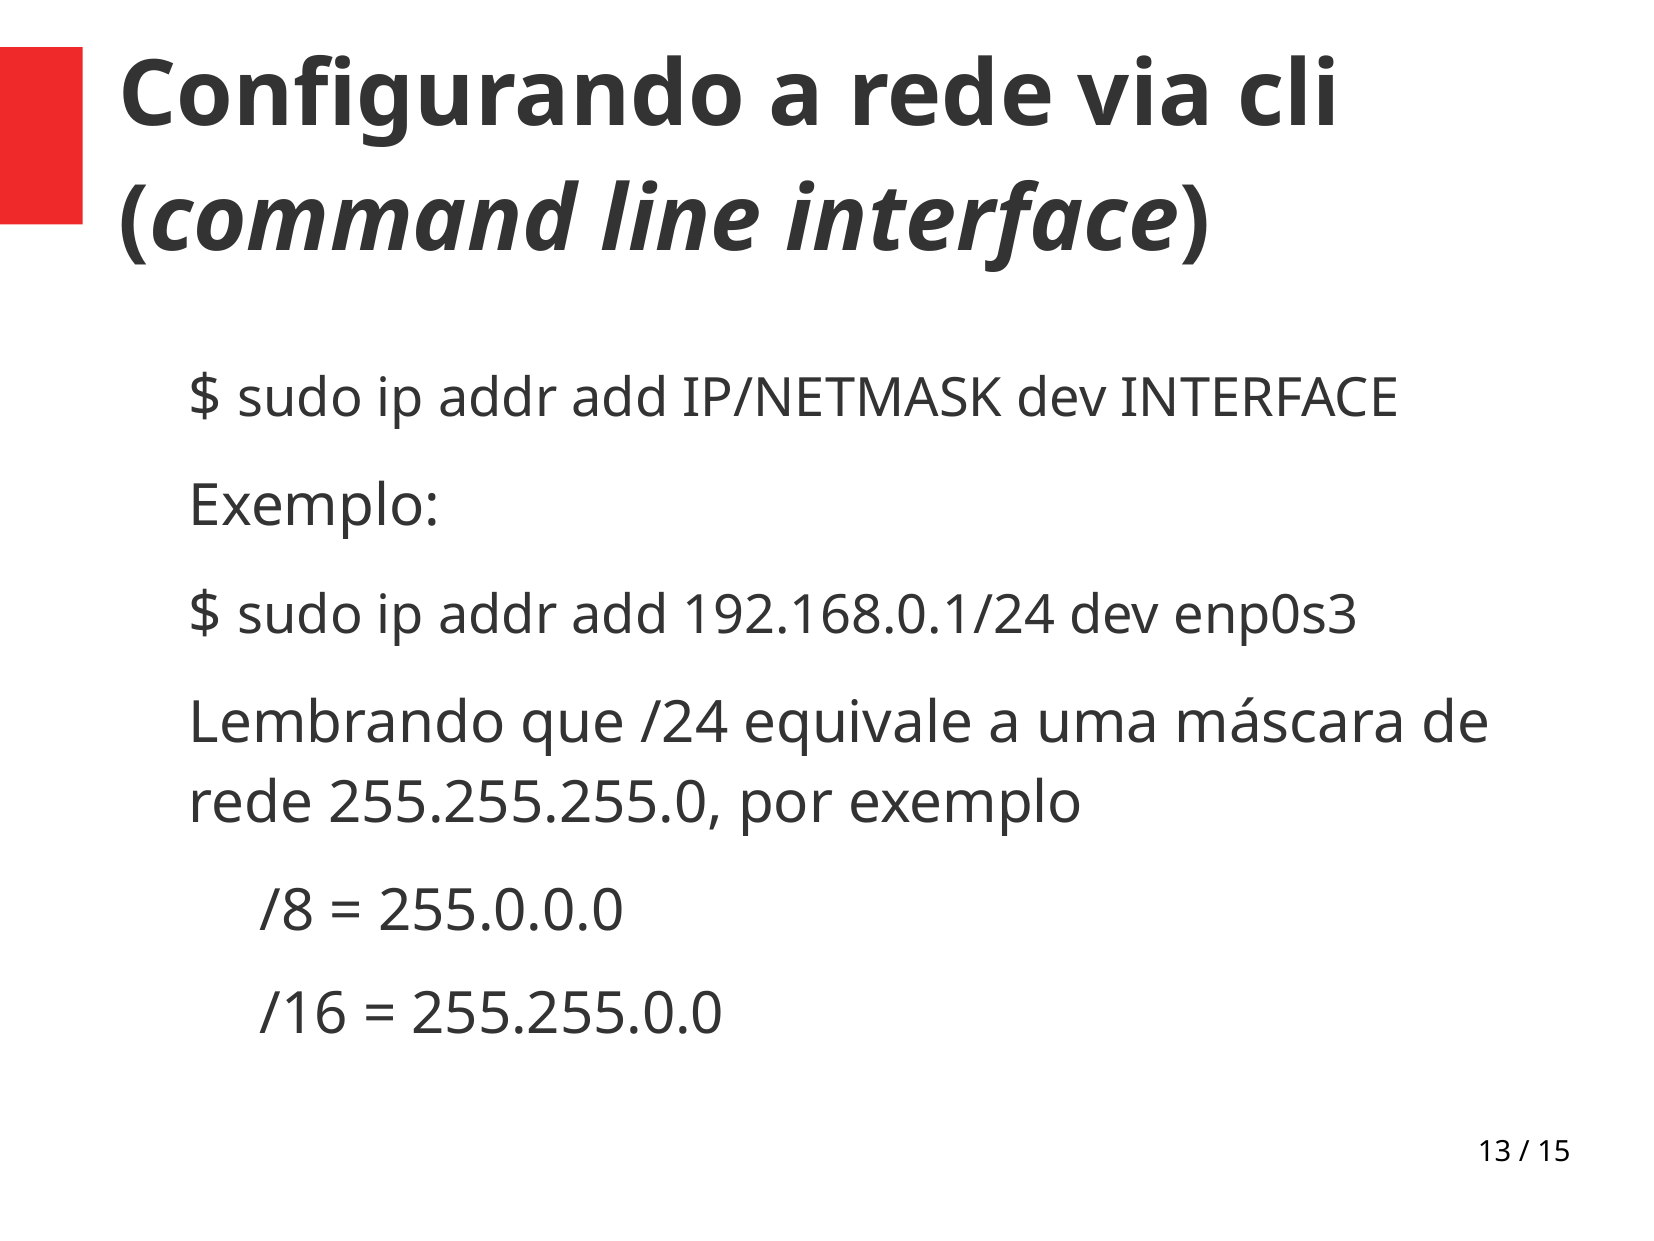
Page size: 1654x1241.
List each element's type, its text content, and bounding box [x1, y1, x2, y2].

list $ sudo ip addr add IP/NETMASK dev INTERFACE Exemplo: $ sudo ip addr add 192.168.0.1/24 dev enp0s3 Lembrando que /24 equivale a uma máscara de rede 255.255.255.0, por exemplo /8 = 255.0.0.0 /16 = 255.255.0.0 [118, 354, 1536, 1074]
title Configurando a rede via cli (command line interface) [118, 45, 1571, 260]
